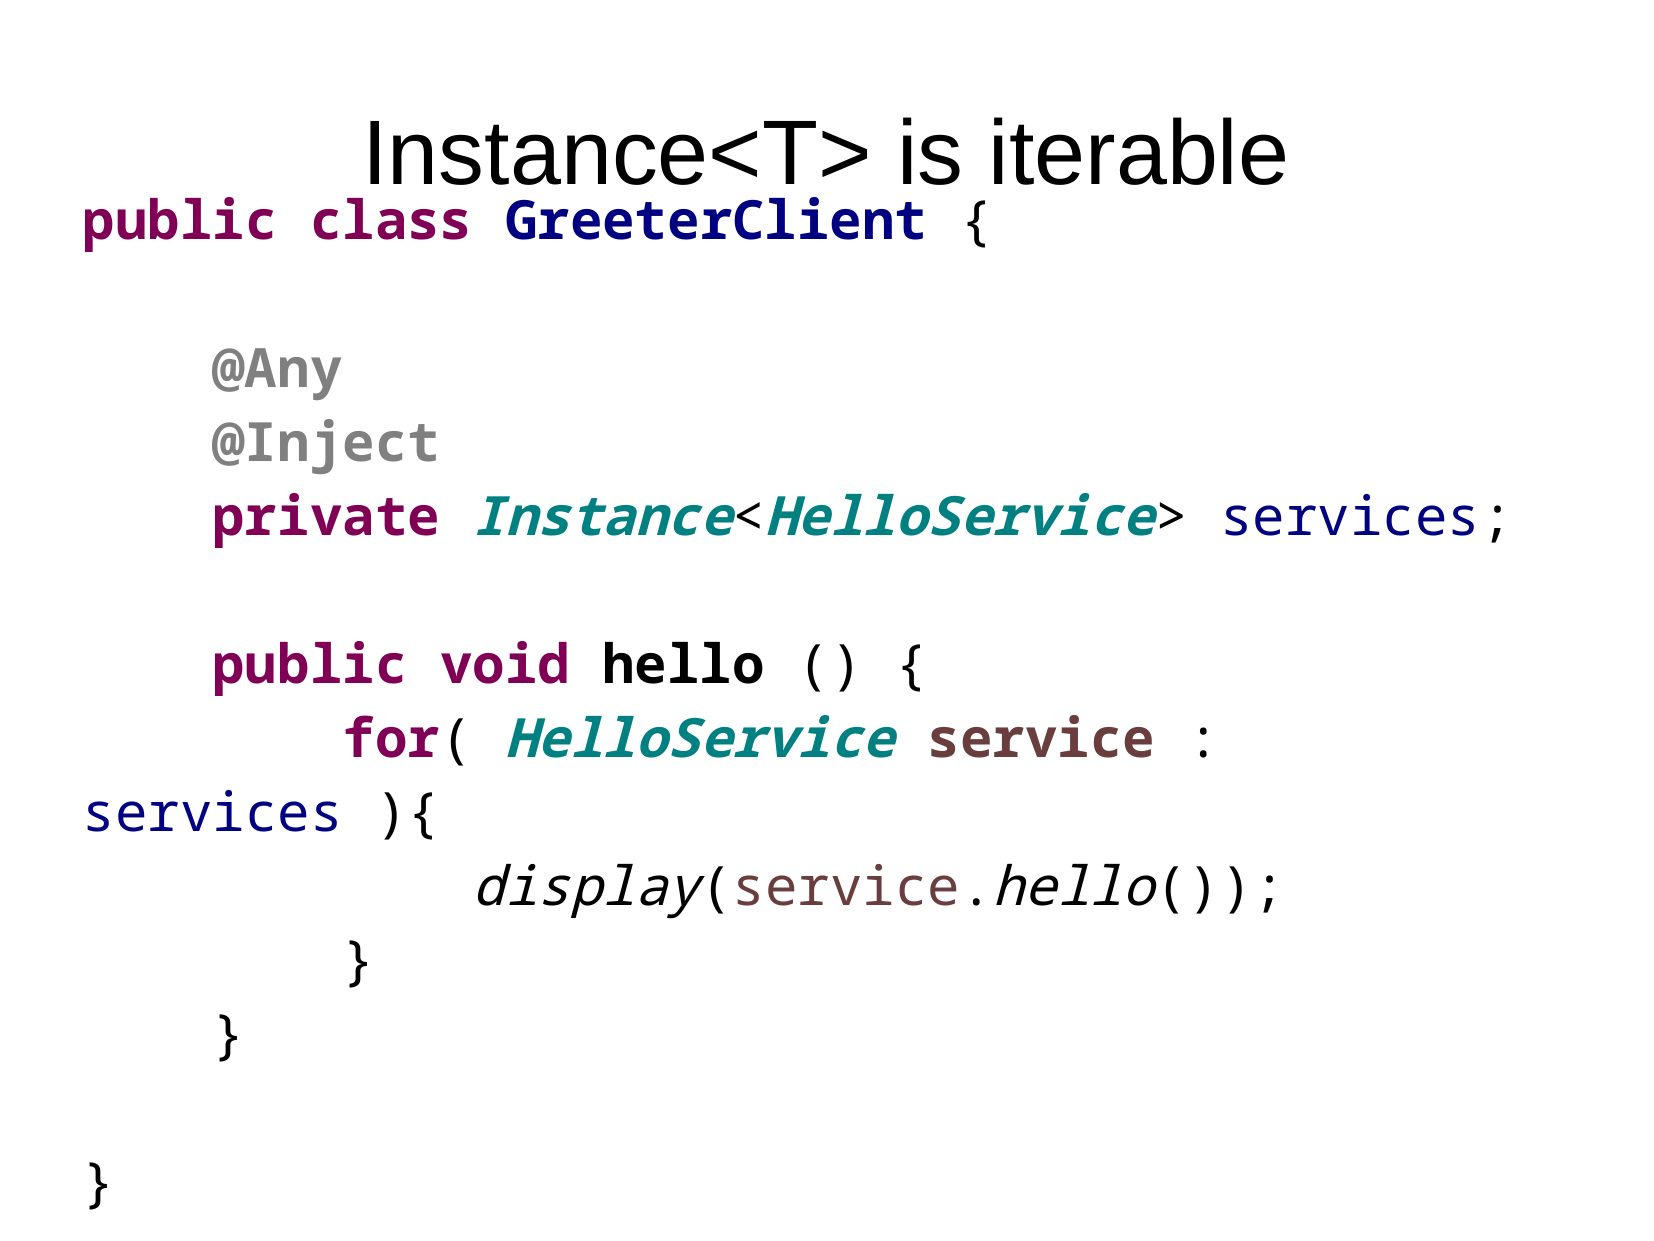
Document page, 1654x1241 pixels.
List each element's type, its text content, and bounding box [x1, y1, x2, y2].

list public class GreeterClient { @Any @Inject private Instance<HelloService> services; public void hello () { for( HelloService service : services ){ display(service.hello()); } } } [82, 286, 1571, 1113]
title Instance<T> is iterable [82, 49, 1571, 257]
